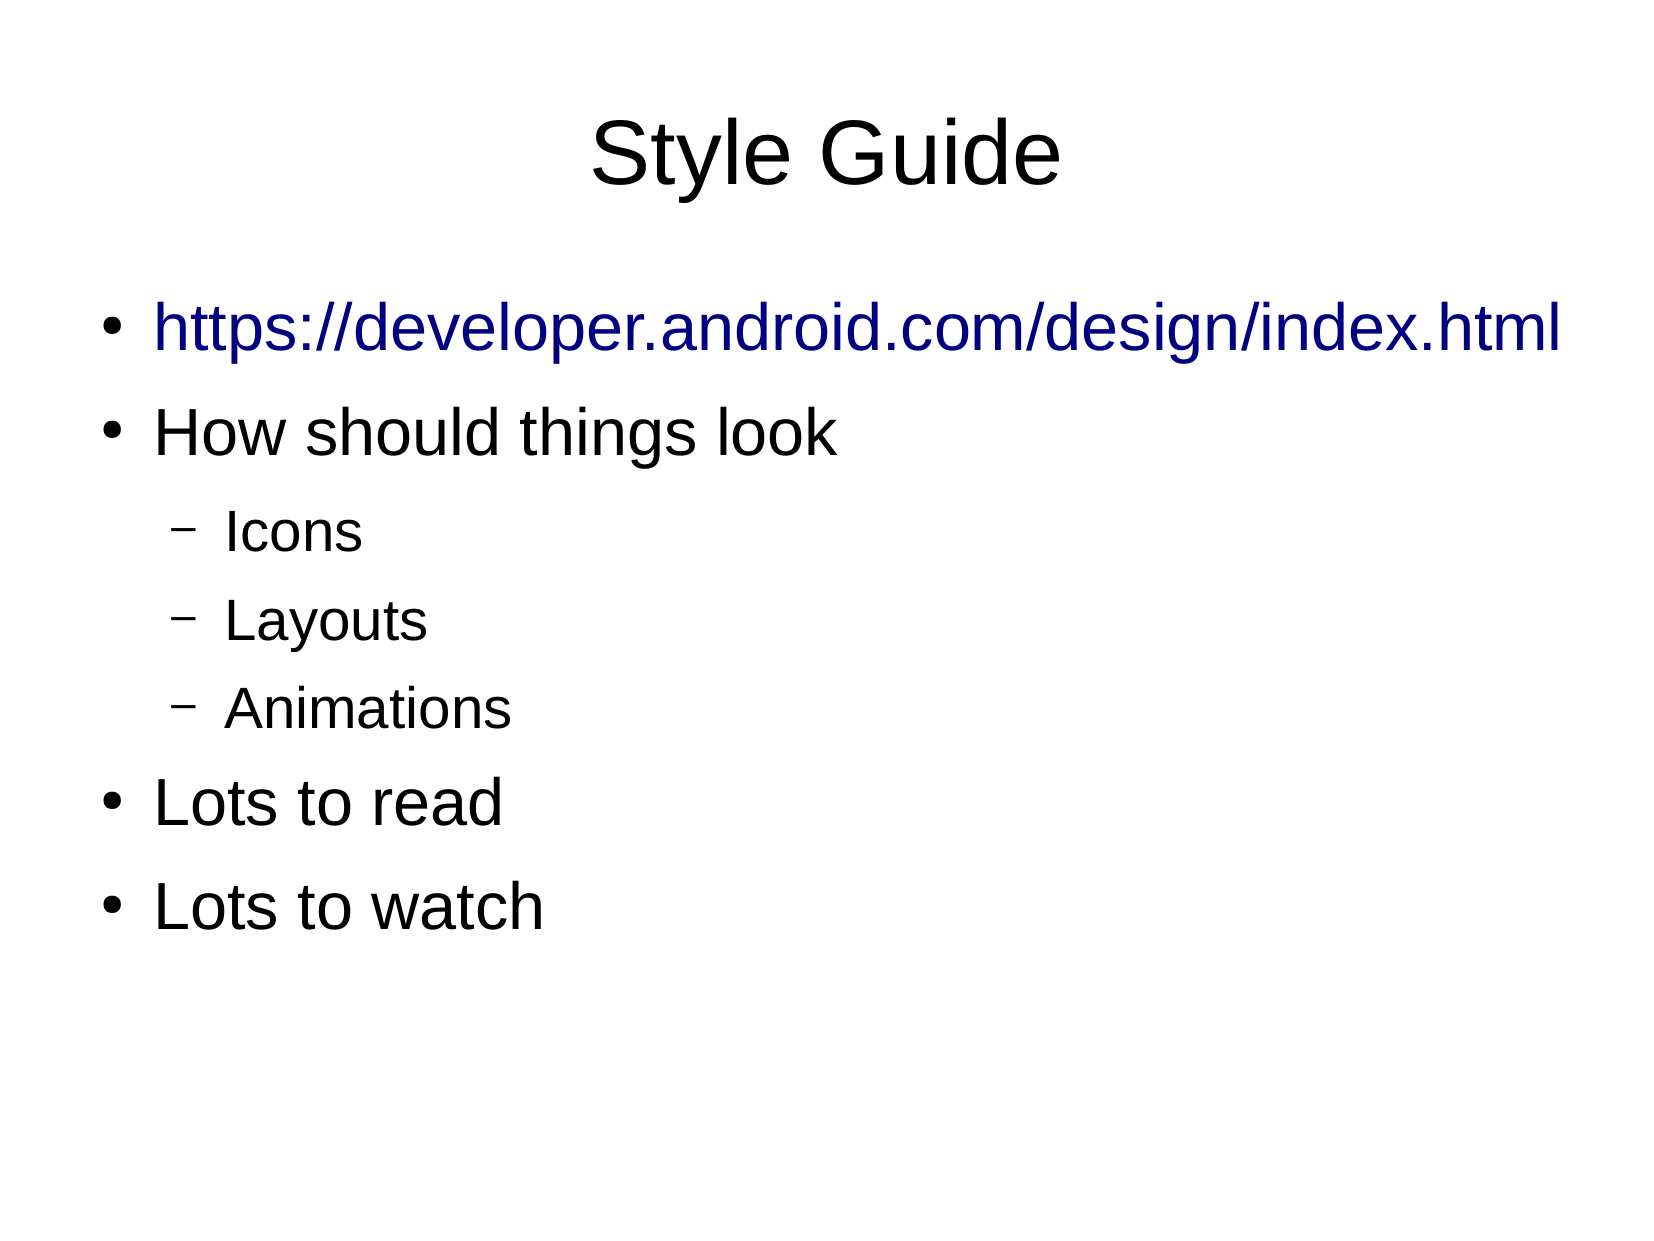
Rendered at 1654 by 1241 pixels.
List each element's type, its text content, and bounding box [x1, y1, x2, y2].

list https://developer.android.com/design/index.html How should things look Icons Layouts Animations Lots to read Lots to watch [82, 290, 1571, 1010]
title Style Guide [82, 49, 1571, 257]
